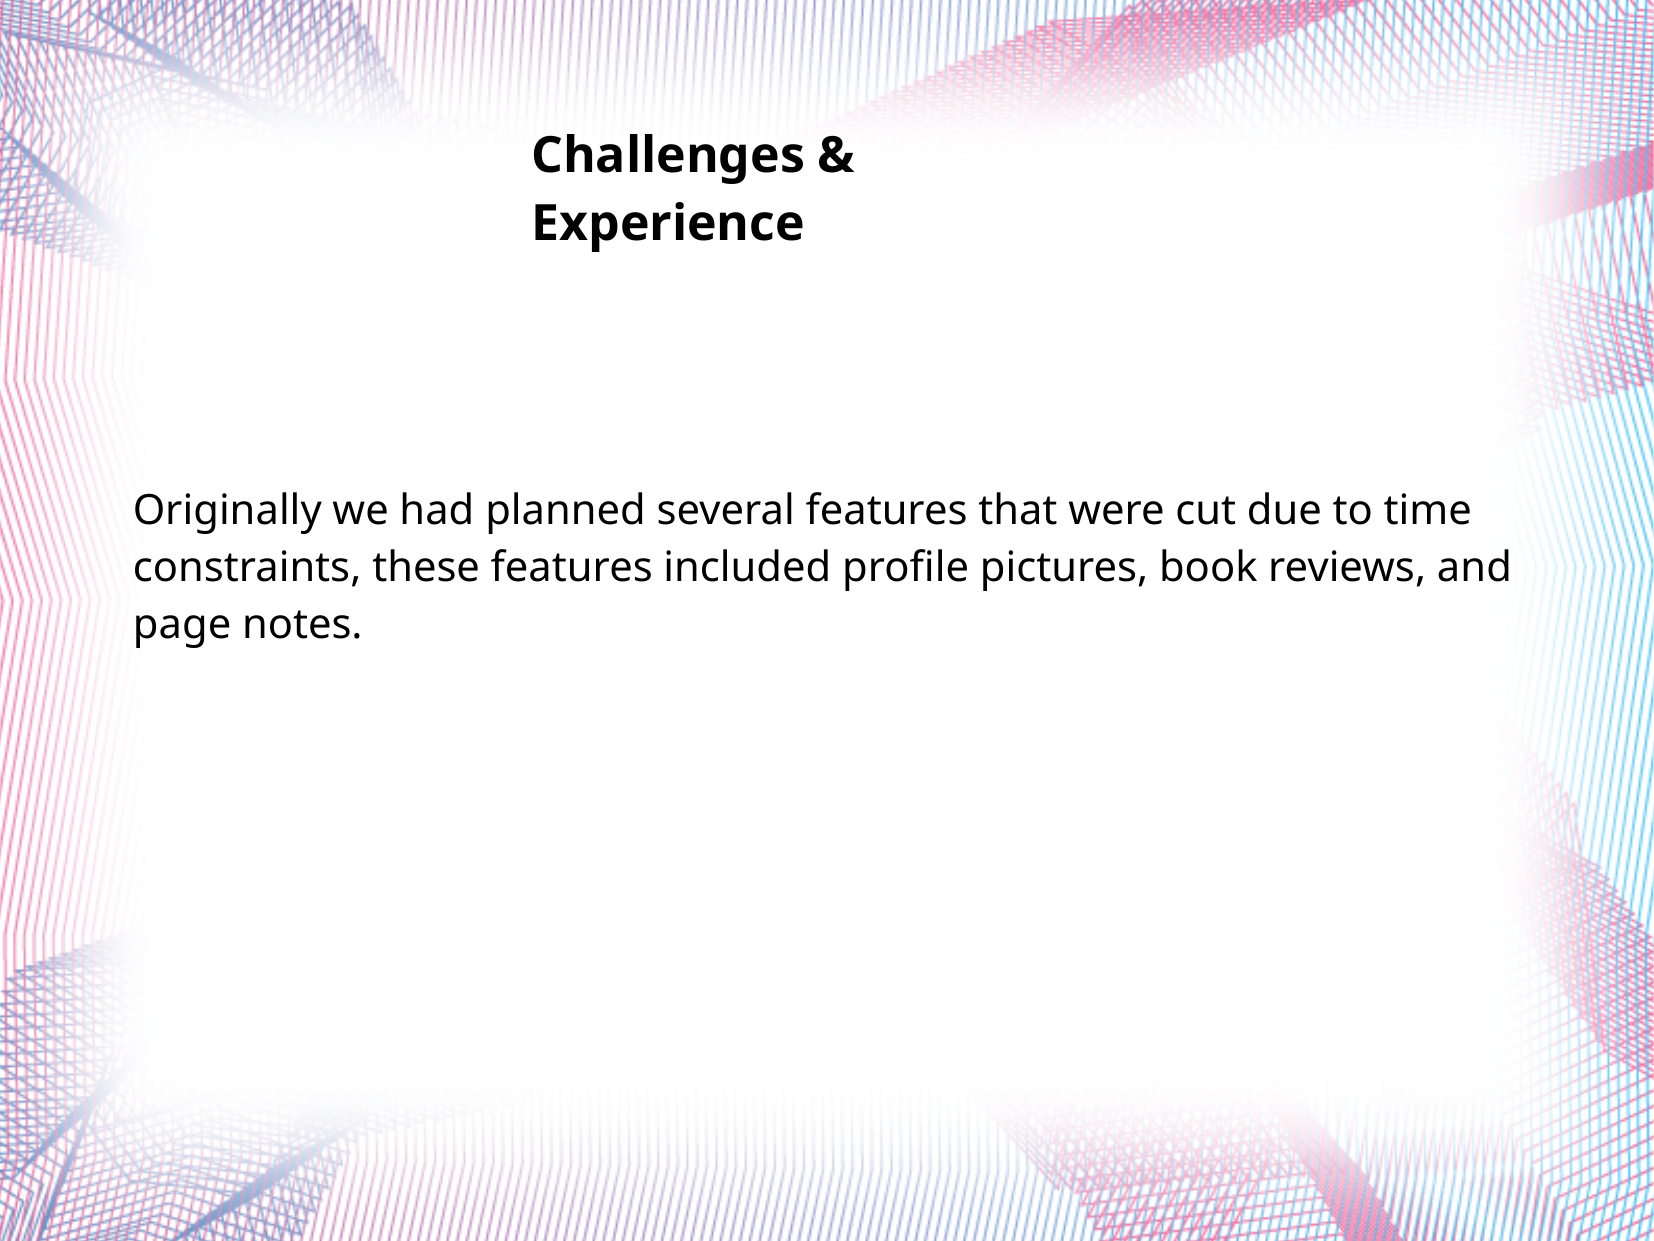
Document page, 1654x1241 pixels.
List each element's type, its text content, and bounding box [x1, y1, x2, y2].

text_box Originally we had planned several features that were cut due to time constraints, these features included profile pictures, book reviews, and page notes. [118, 236, 1536, 1123]
text_box Challenges & Experience [516, 150, 1137, 225]
picture [0, 0, 1654, 1241]
